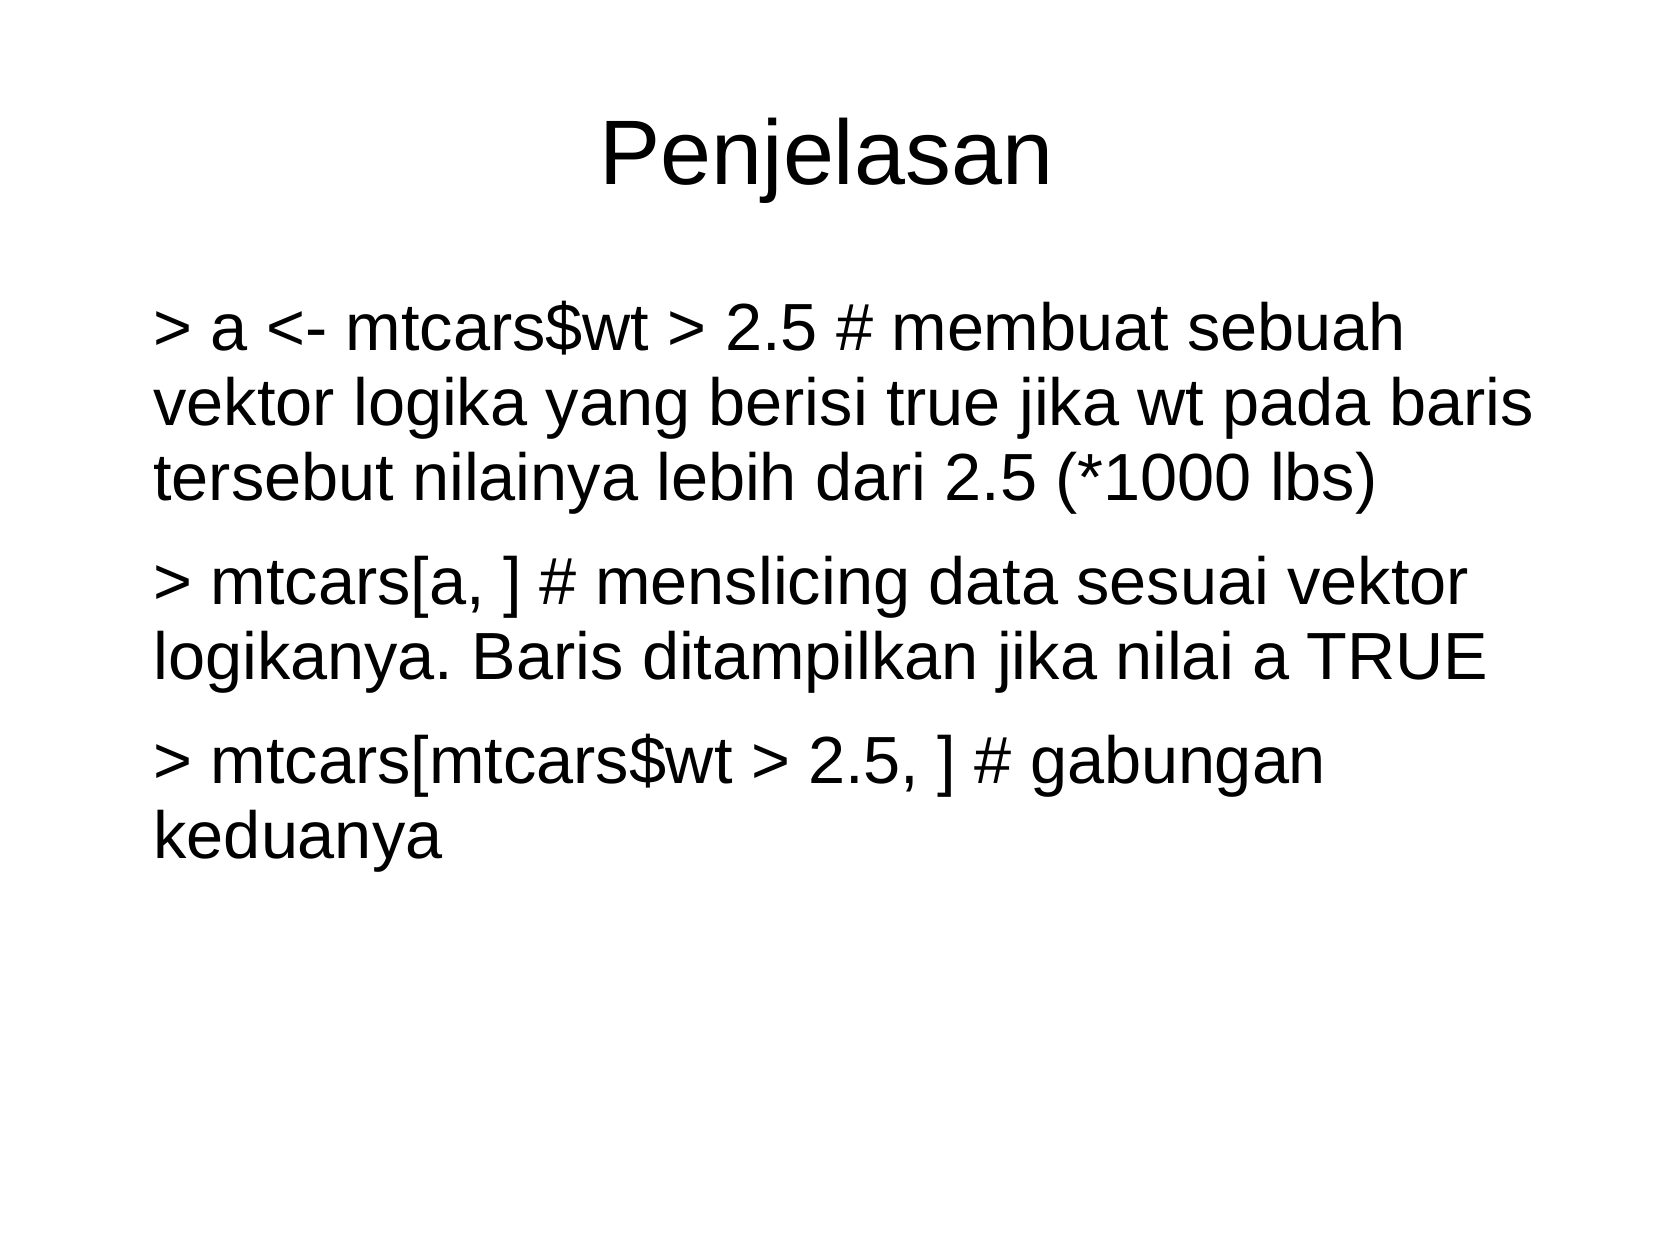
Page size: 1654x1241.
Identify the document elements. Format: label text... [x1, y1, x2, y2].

title Penjelasan [82, 49, 1571, 257]
list > a <- mtcars$wt > 2.5 # membuat sebuah vektor logika yang berisi true jika wt pada baris tersebut nilainya lebih dari 2.5 (*1000 lbs) > mtcars[a, ] # menslicing data sesuai vektor logikanya. Baris ditampilkan jika nilai a TRUE > mtcars[mtcars$wt > 2.5, ] # gabungan keduanya [82, 290, 1571, 1010]
